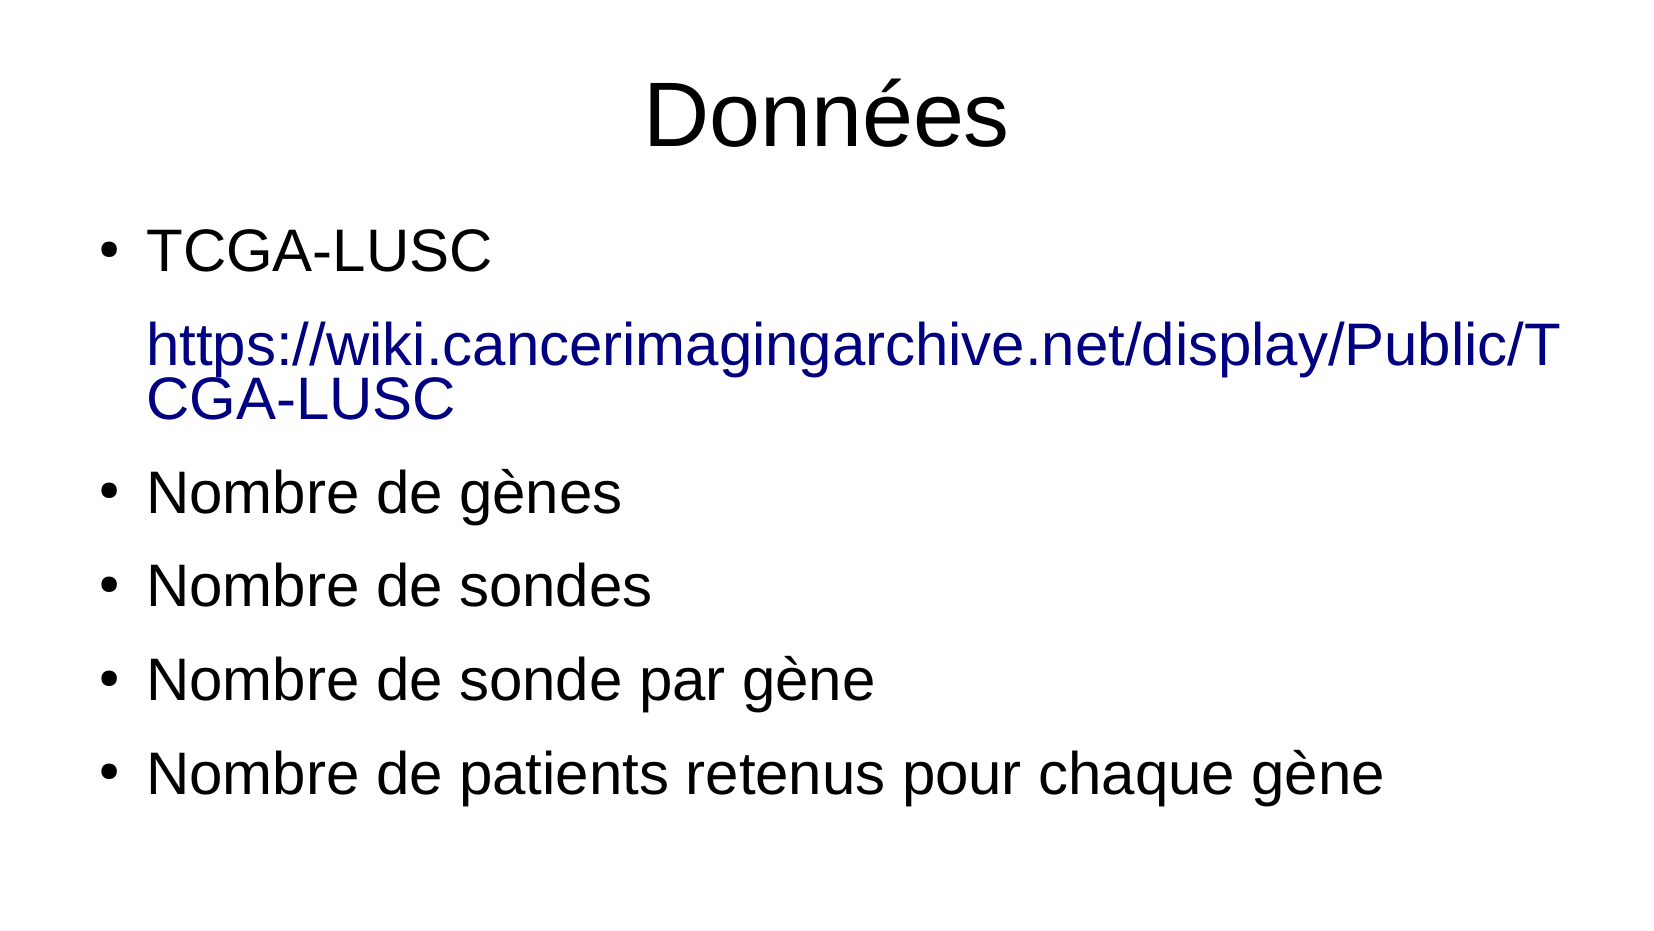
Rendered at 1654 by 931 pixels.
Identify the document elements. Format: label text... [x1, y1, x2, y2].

title Données [82, 37, 1571, 193]
list TCGA-LUSC https://wiki.cancerimagingarchive.net/display/Public/TCGA-LUSC Nombre de gènes Nombre de sondes Nombre de sonde par gène Nombre de patients retenus pour chaque gène [82, 217, 1571, 758]
